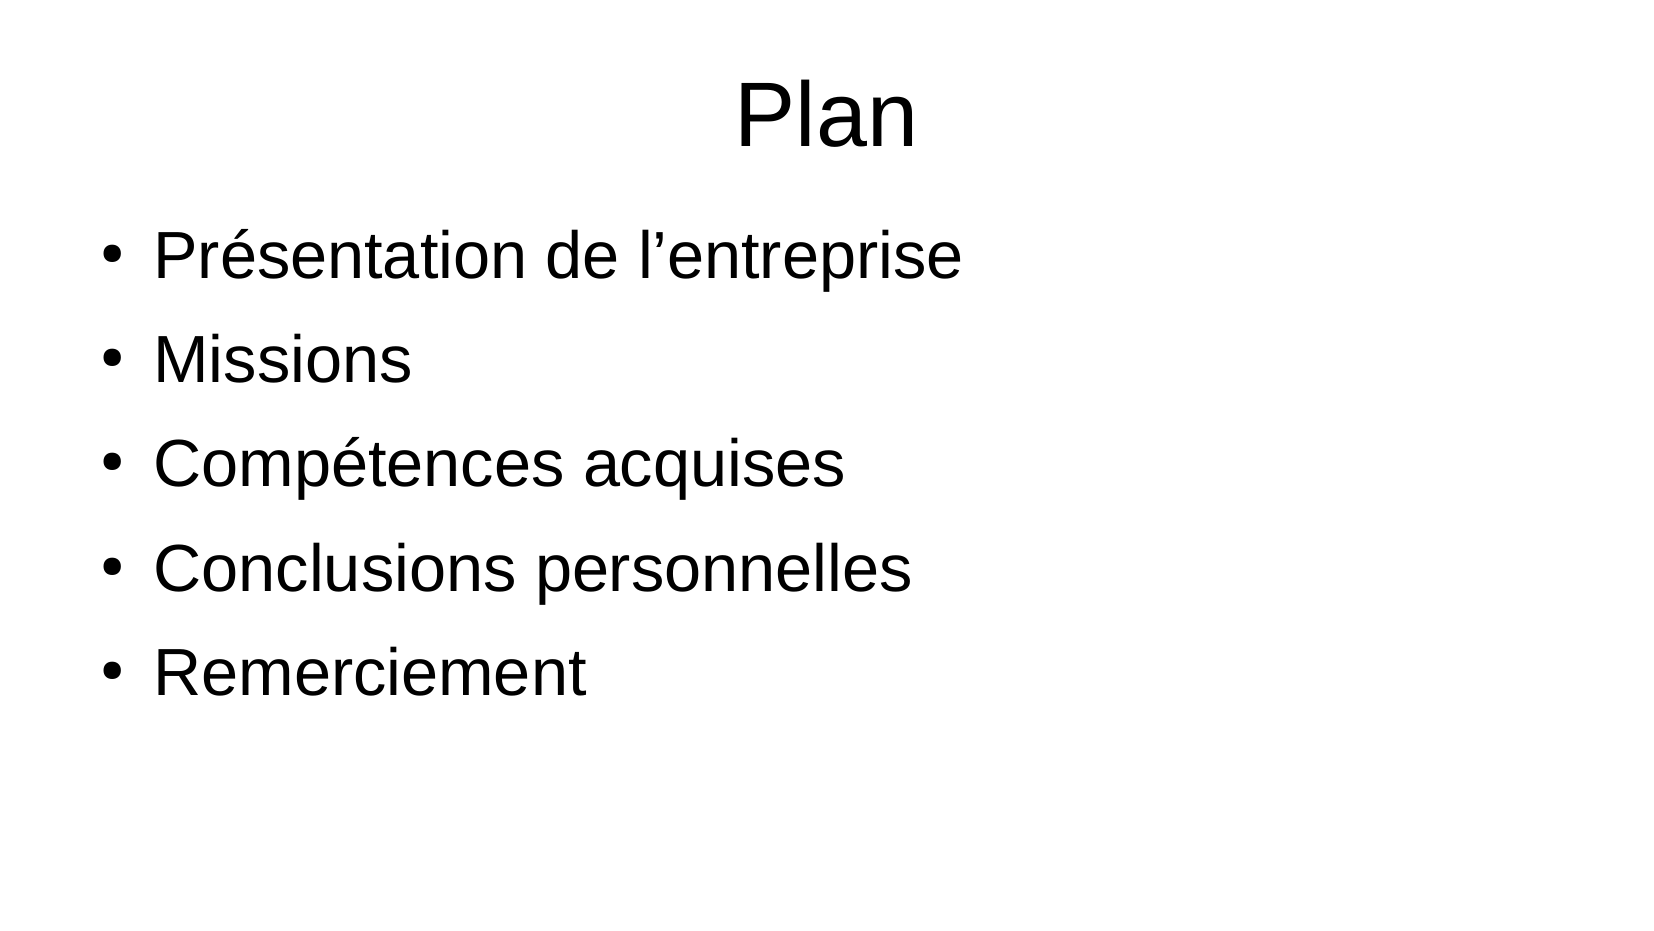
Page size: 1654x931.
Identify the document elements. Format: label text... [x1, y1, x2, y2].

list Présentation de l’entreprise Missions Compétences acquises Conclusions personnelles Remerciement [82, 217, 1571, 758]
title Plan [82, 37, 1571, 193]
